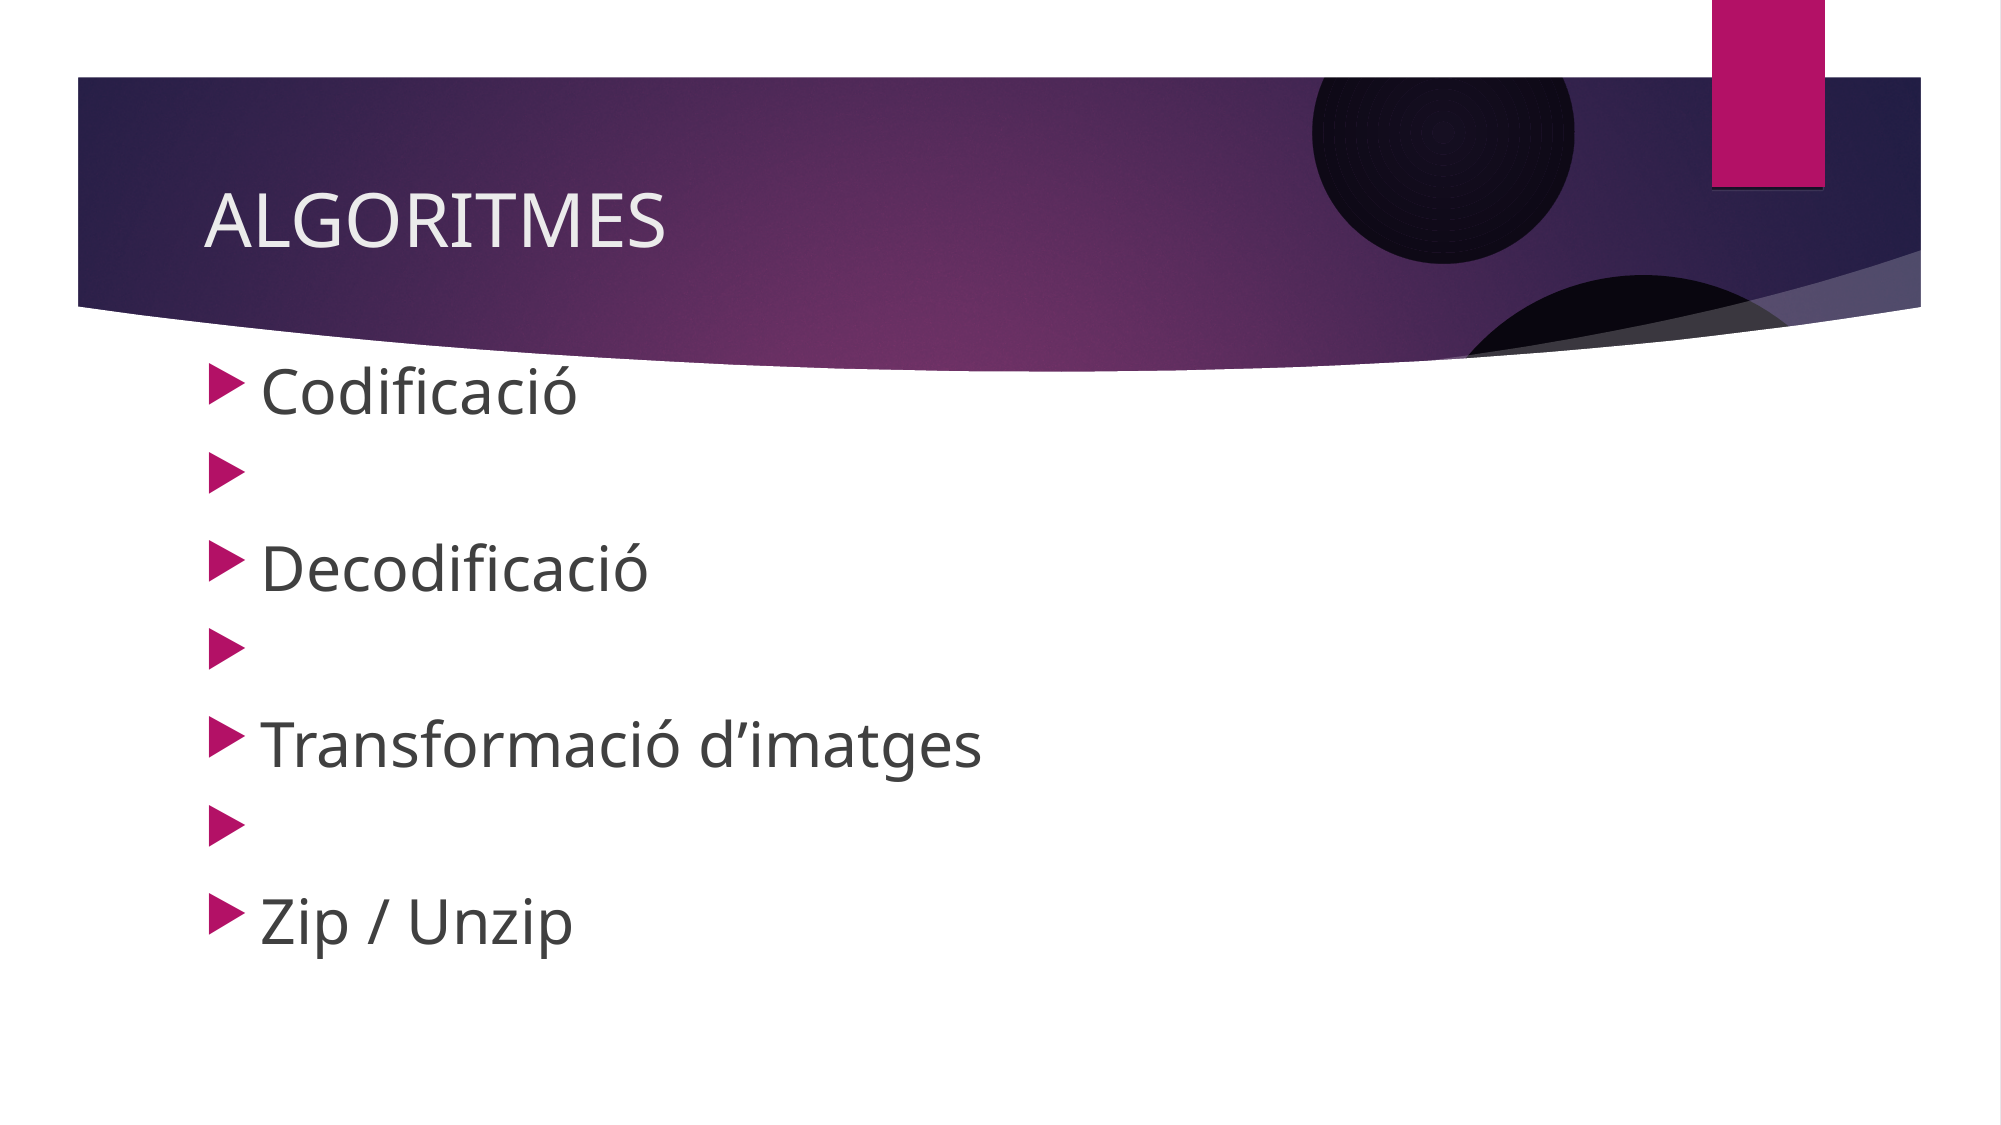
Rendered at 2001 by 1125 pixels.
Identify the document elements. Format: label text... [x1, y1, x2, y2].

list Codificació Decodificació Transformació d’imatges Zip / Unzip [189, 353, 1638, 988]
title ALGORITMES [189, 159, 1627, 276]
